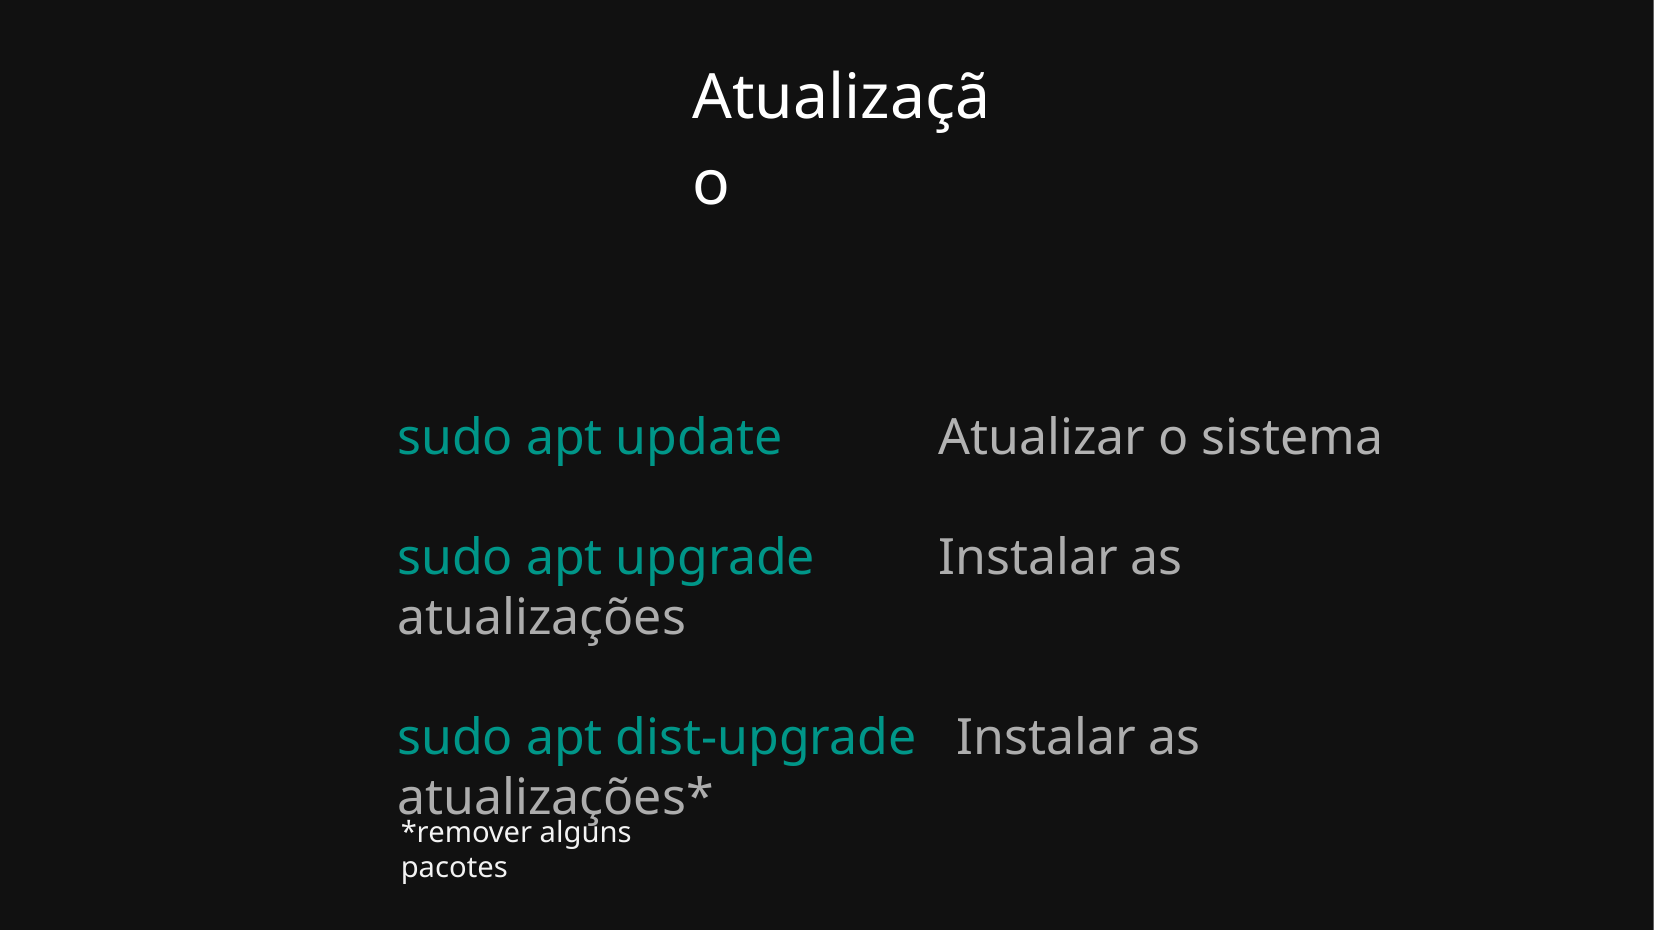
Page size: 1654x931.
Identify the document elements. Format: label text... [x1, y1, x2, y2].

text_box sudo apt update Atualizar o sistema sudo apt upgrade Instalar as atualizações sudo apt dist-upgrade Instalar as atualizações* [382, 389, 1431, 714]
text_box *remover alguns pacotes [385, 797, 754, 862]
text_box Atualização [692, 37, 1028, 143]
text_box Atualização [705, 81, 719, 99]
